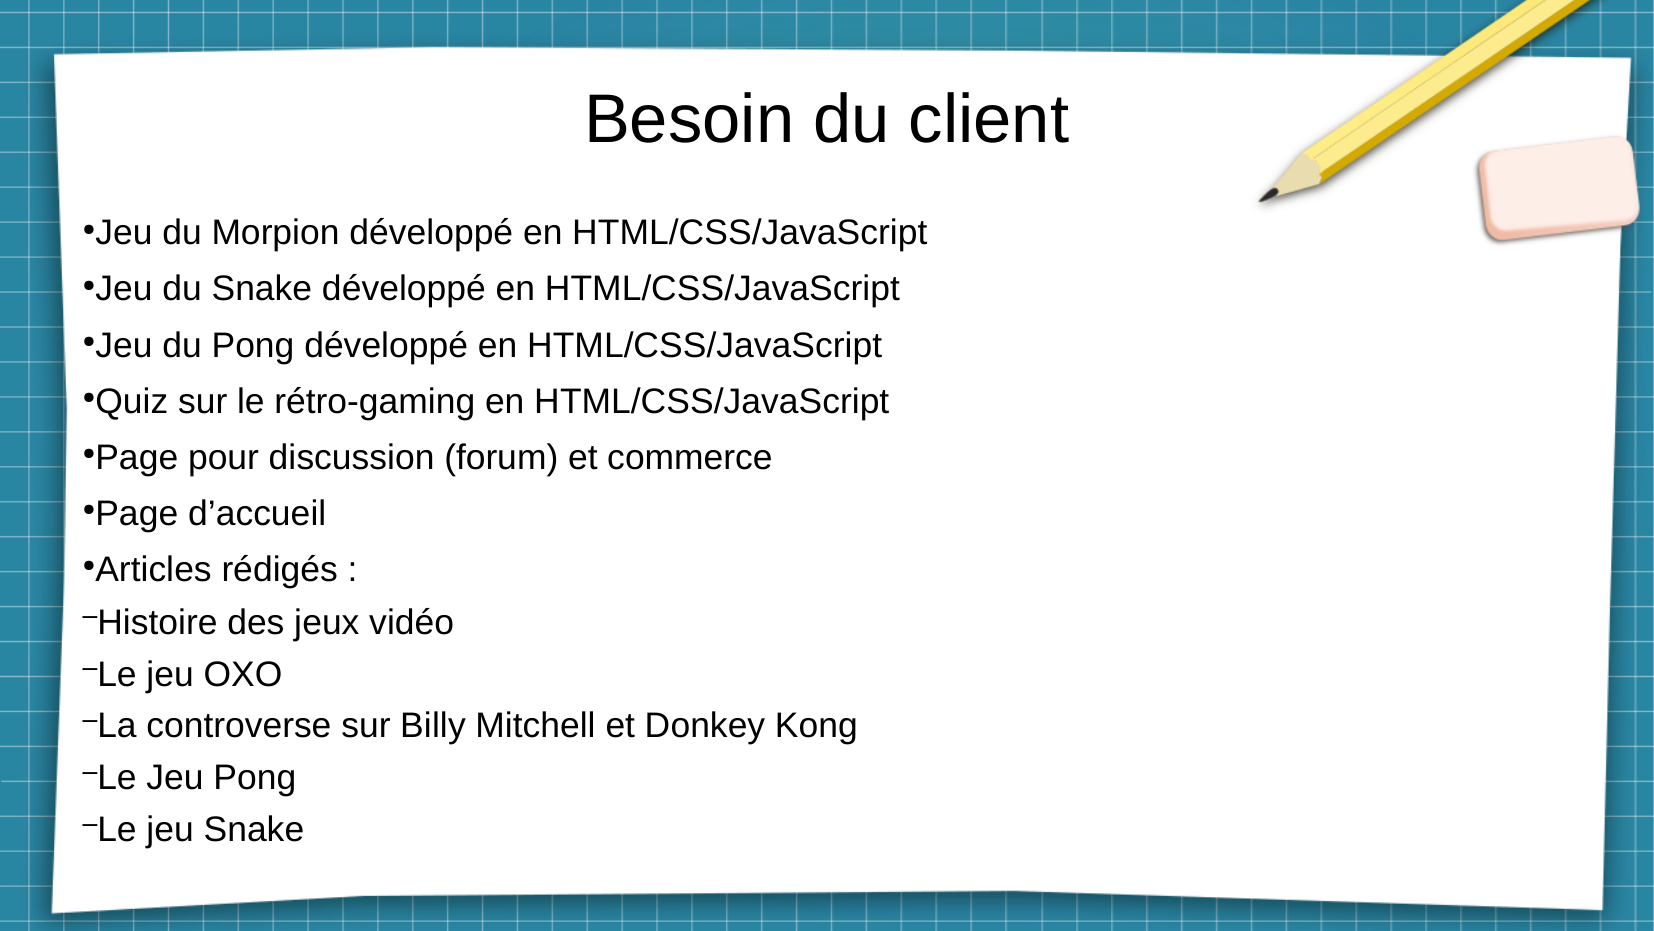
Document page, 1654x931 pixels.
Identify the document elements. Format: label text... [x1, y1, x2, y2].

title Besoin du client [82, 37, 1571, 193]
list Jeu du Morpion développé en HTML/CSS/JavaScript Jeu du Snake développé en HTML/CSS/JavaScript Jeu du Pong développé en HTML/CSS/JavaScript Quiz sur le rétro-gaming en HTML/CSS/JavaScript Page pour discussion (forum) et commerce Page d’accueil Articles rédigés : Histoire des jeux vidéo Le jeu OXO La controverse sur Billy Mitchell et Donkey Kong Le Jeu Pong Le jeu Snake [82, 217, 1571, 894]
